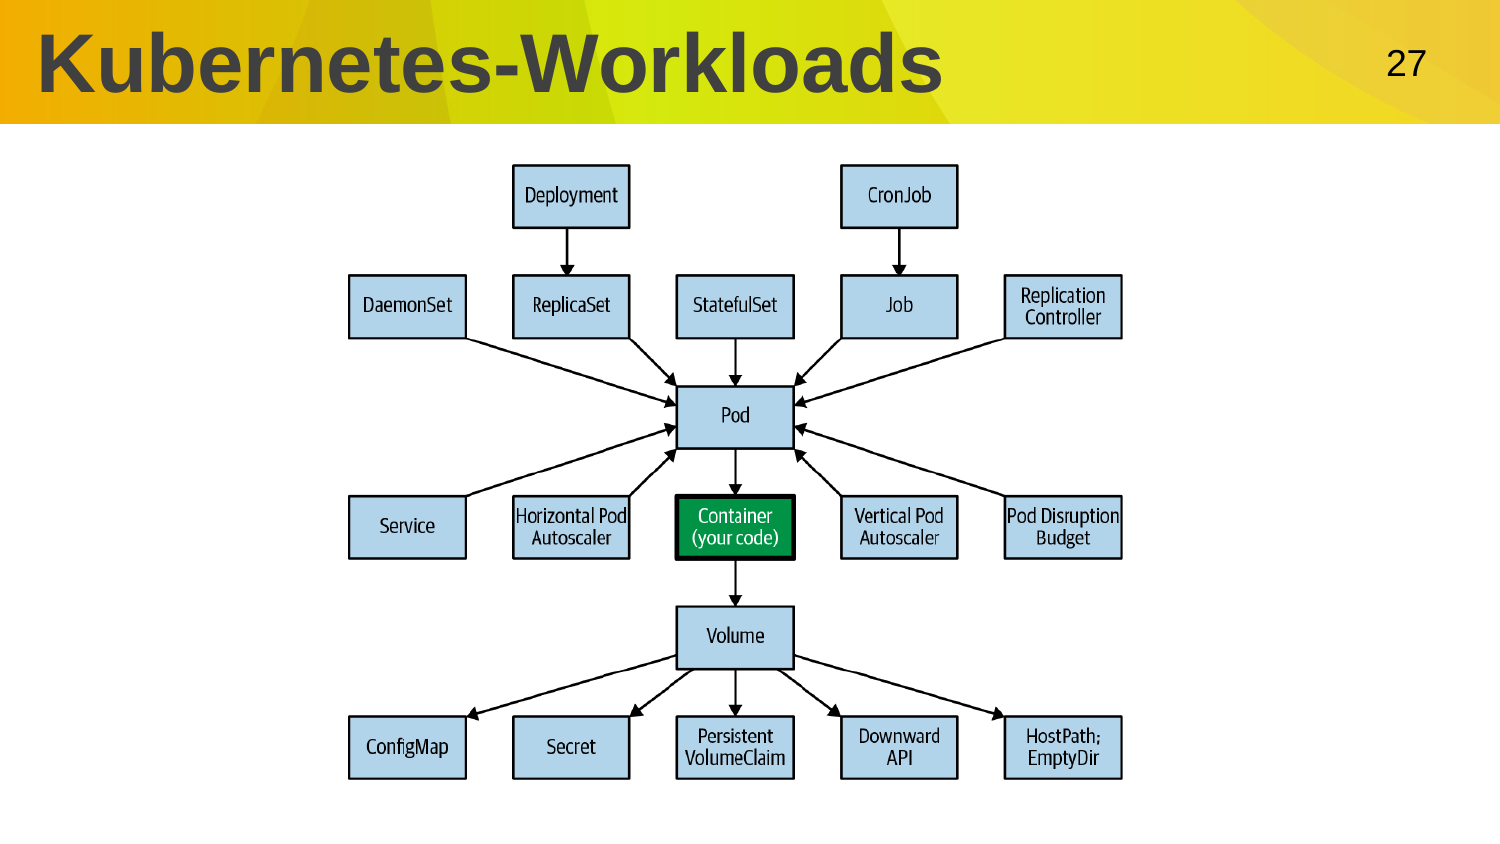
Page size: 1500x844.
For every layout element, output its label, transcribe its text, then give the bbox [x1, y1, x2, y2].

text_box Kubernetes-Workloads [0, 0, 1498, 130]
text_box <numéro> [1306, 35, 1500, 106]
picture [0, 106, 1500, 844]
